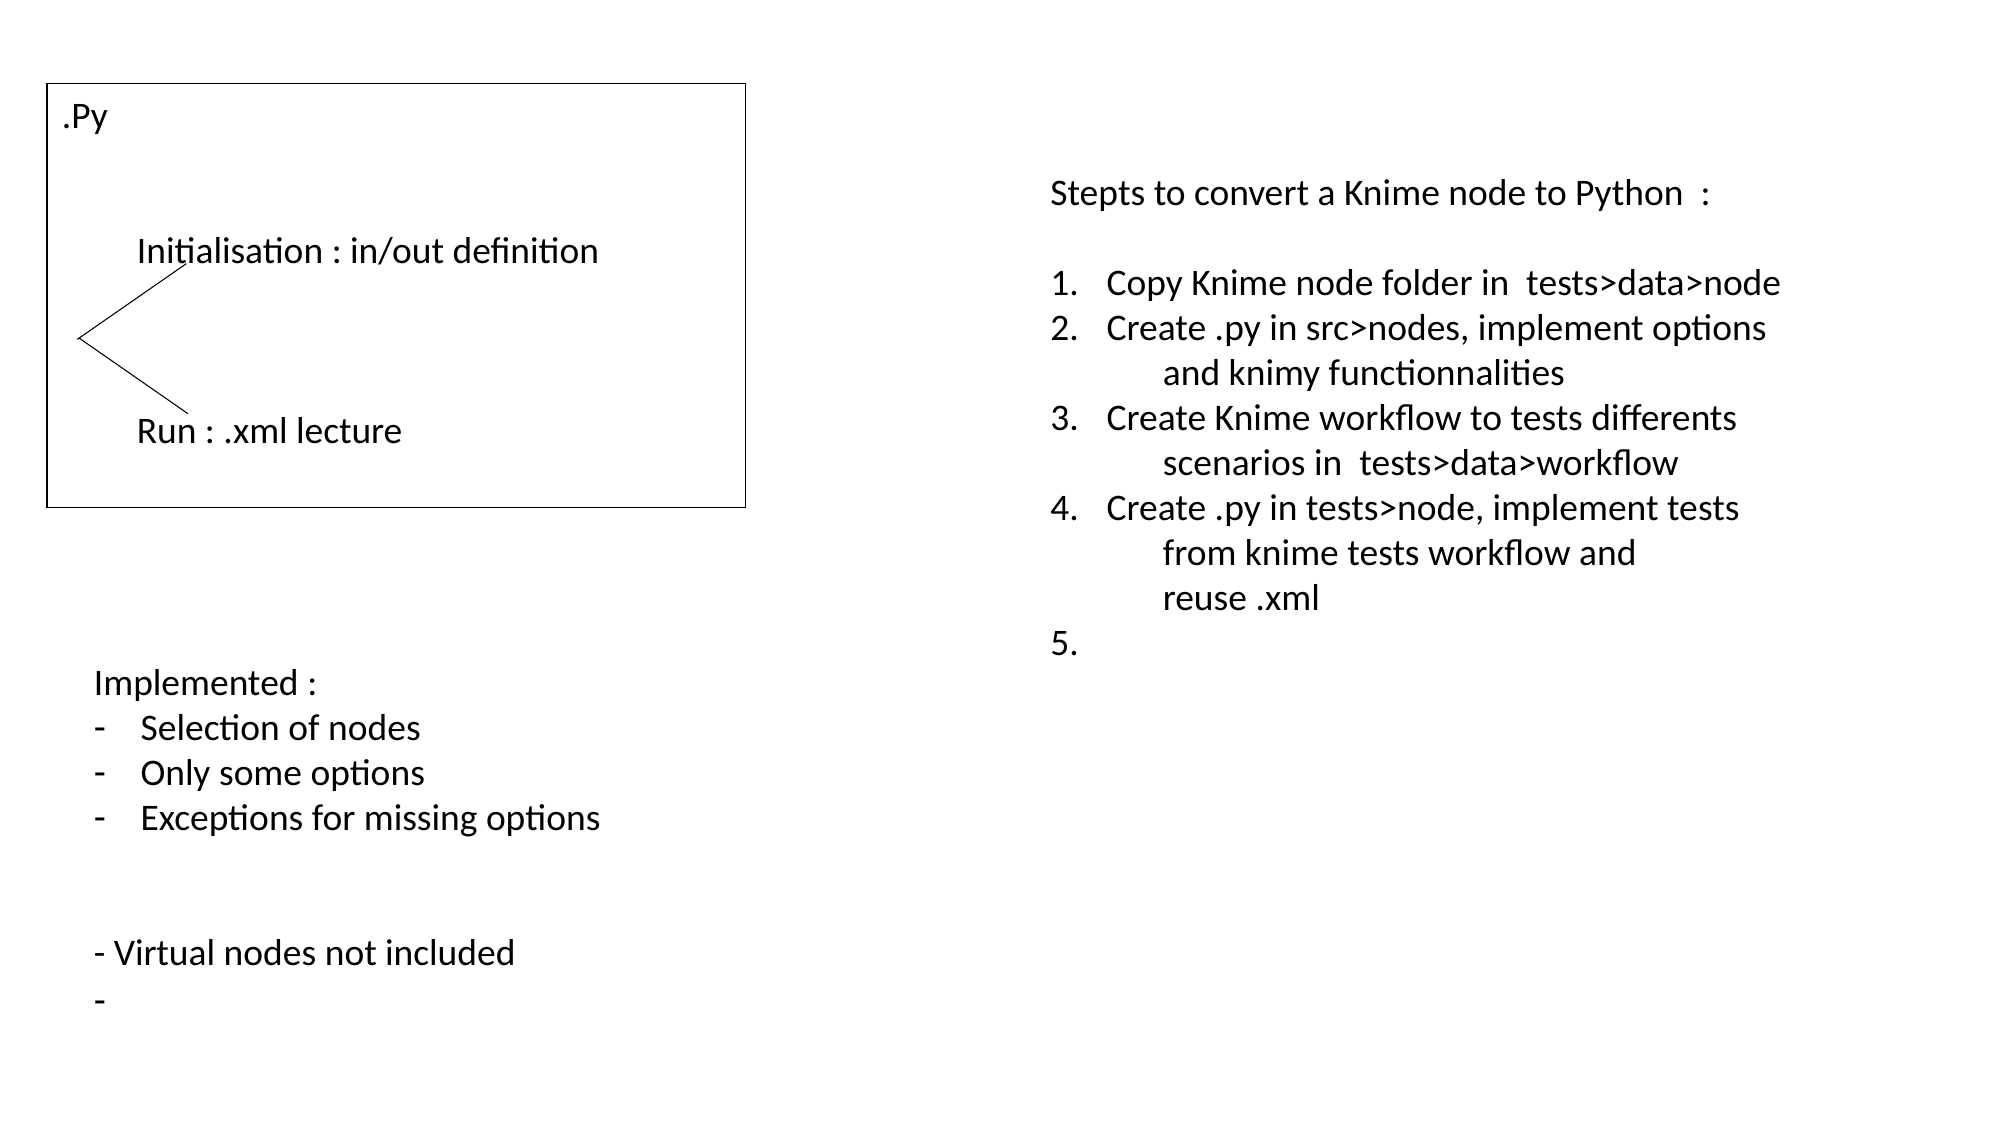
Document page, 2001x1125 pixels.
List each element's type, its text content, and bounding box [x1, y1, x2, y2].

text_box Implemented : Selection of nodes Only some options Exceptions for missing options - Virtual nodes not included [78, 650, 1049, 1029]
text_box Stepts to convert a Knime node to Python : Copy Knime node folder in tests>data>node Create .py in src>nodes, implement options and knimy functionnalities Create Knime workflow to tests differents scenarios in tests>data>workflow Create .py in tests>node, implement tests from knime tests workflow and reuse .xml [1035, 160, 1806, 721]
text_box .Py Initialisation : in/out definition Run : .xml lecture [46, 83, 746, 508]
